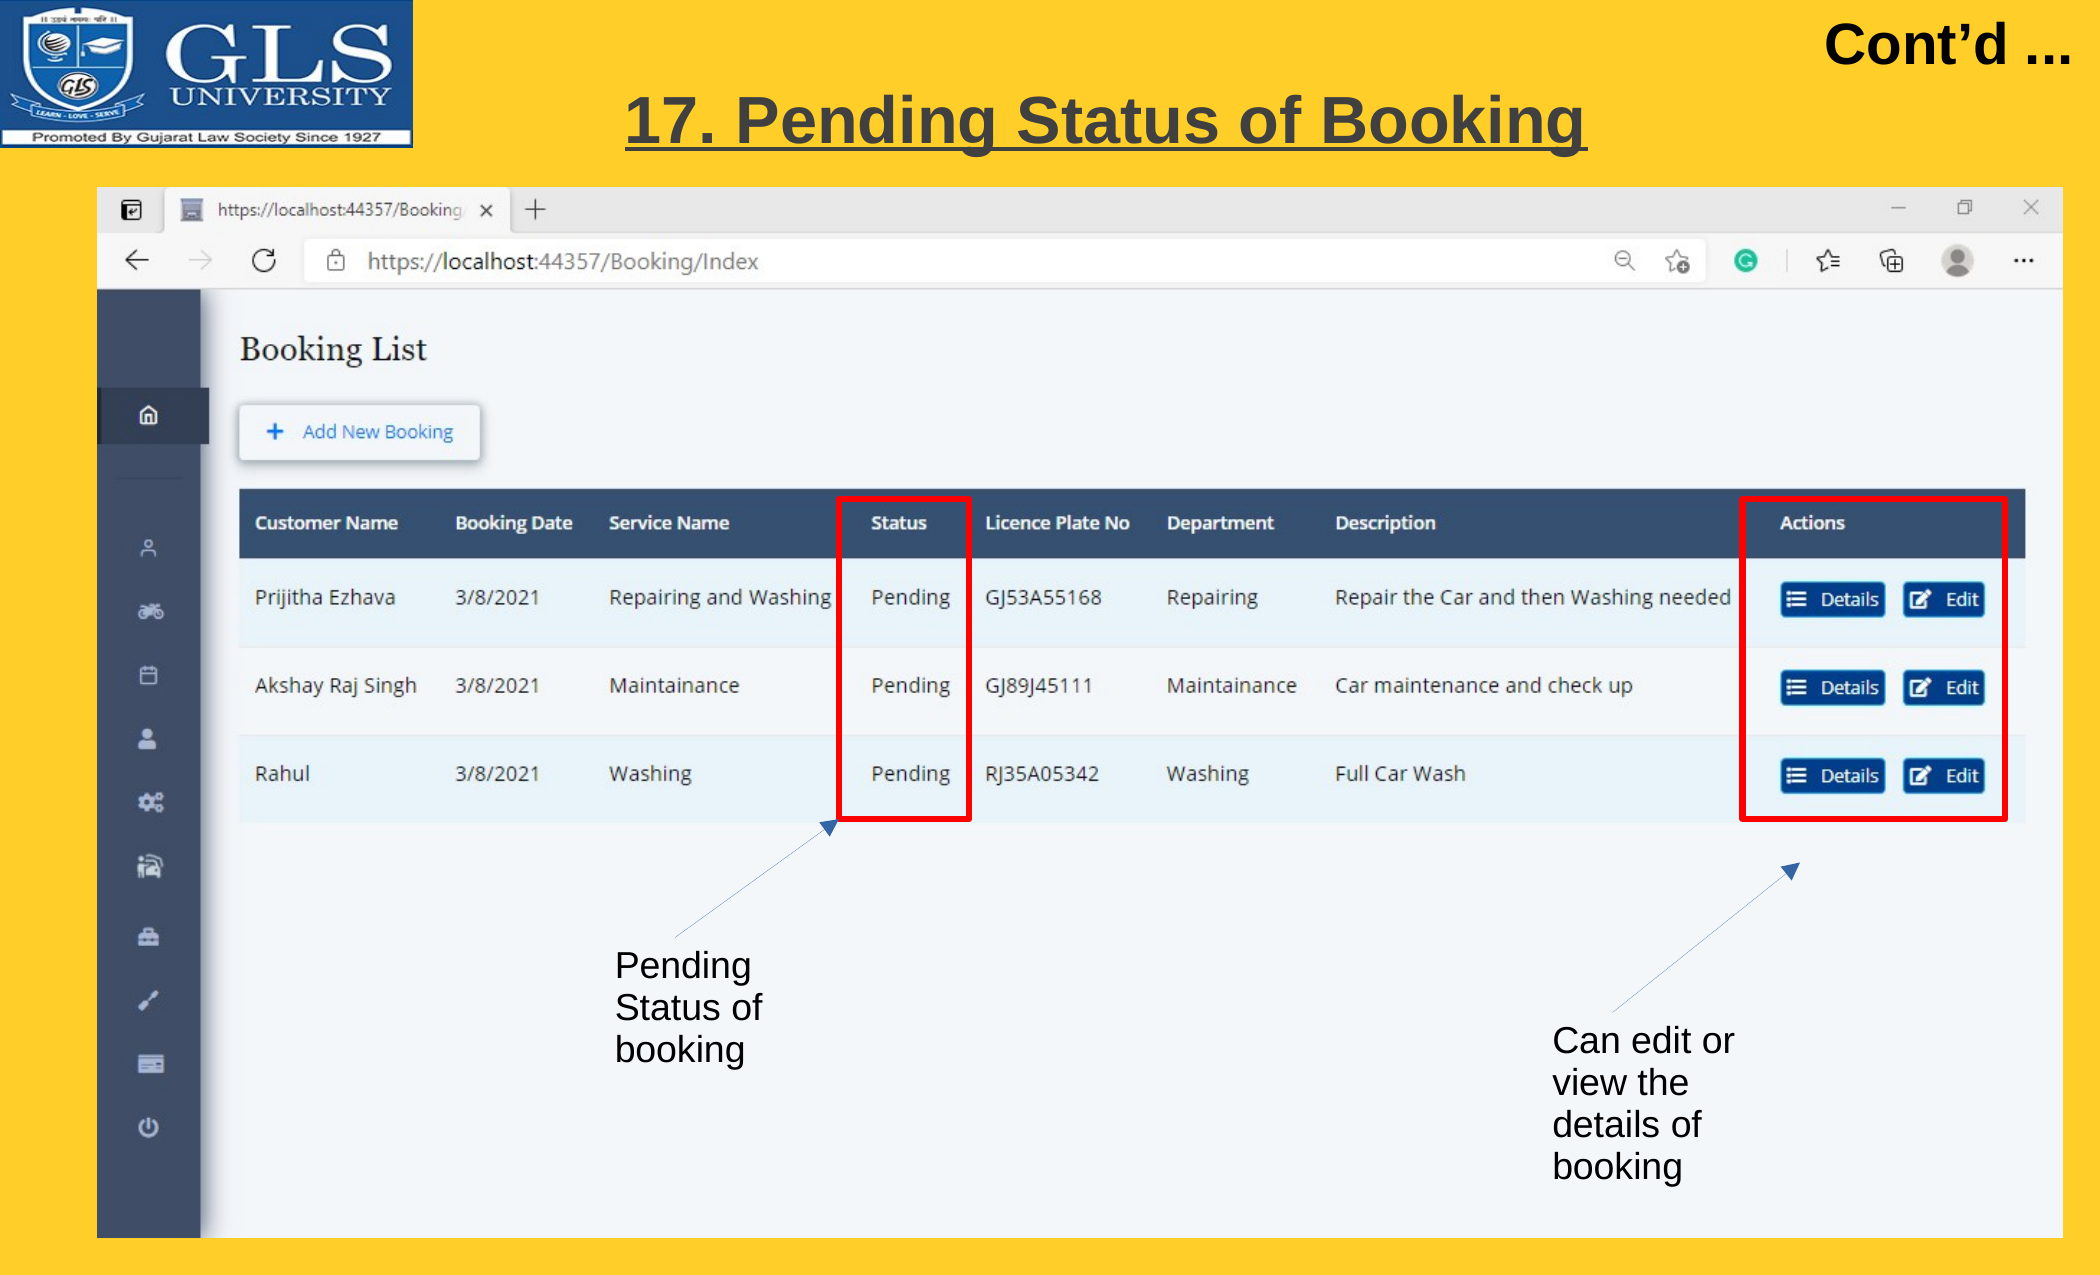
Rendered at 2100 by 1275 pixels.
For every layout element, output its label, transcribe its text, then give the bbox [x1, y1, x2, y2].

text_box Cont’d ... [1809, 4, 2100, 94]
text_box Pending Status of booking [600, 937, 826, 1079]
text_box Can edit or view the details of booking [1537, 1012, 1801, 1196]
picture [97, 187, 2063, 1238]
picture [0, 0, 413, 148]
text_box [838, 499, 970, 820]
text_box 17. Pending Status of Booking [525, 75, 1688, 187]
text_box [1742, 499, 2006, 820]
